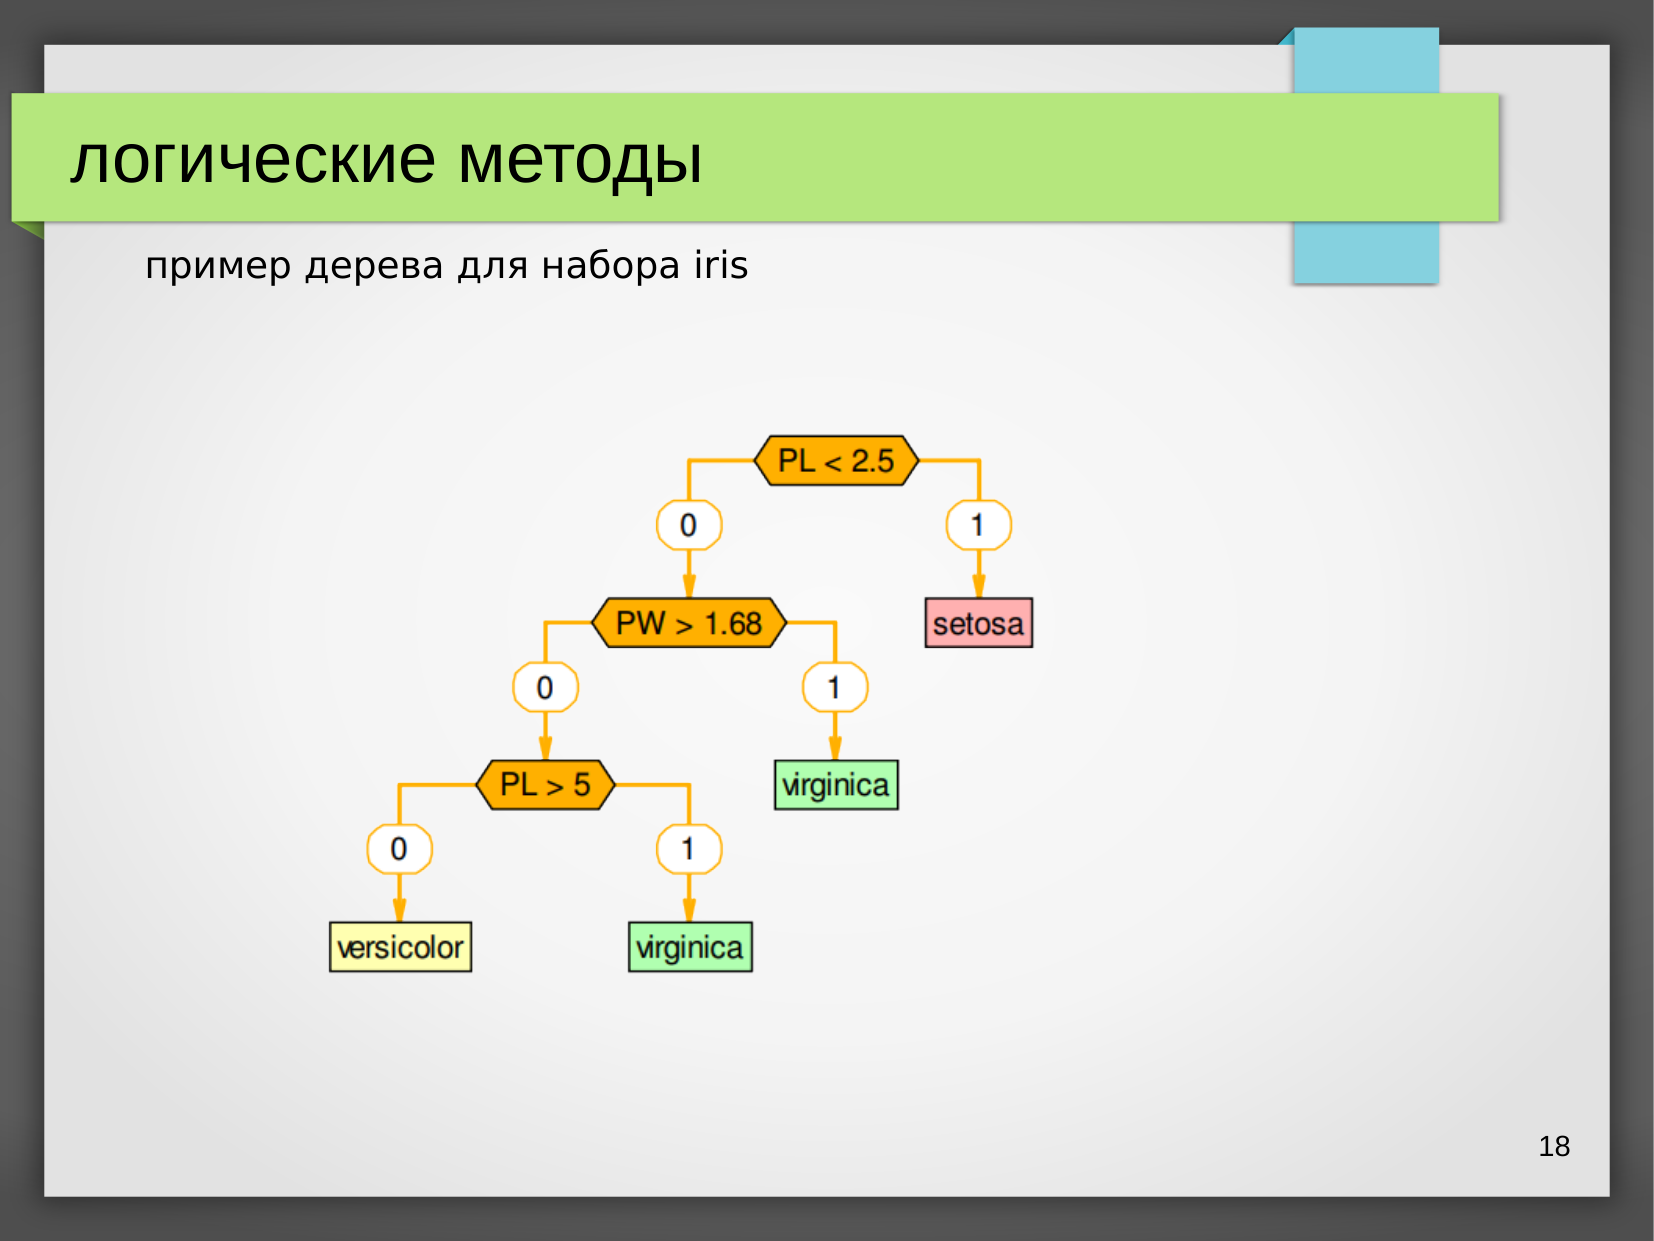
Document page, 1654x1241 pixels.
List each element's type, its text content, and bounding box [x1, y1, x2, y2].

picture [0, 0, 1654, 1241]
text_box пример дерева для набора iris [129, 236, 780, 308]
title логические методы [70, 118, 1205, 199]
